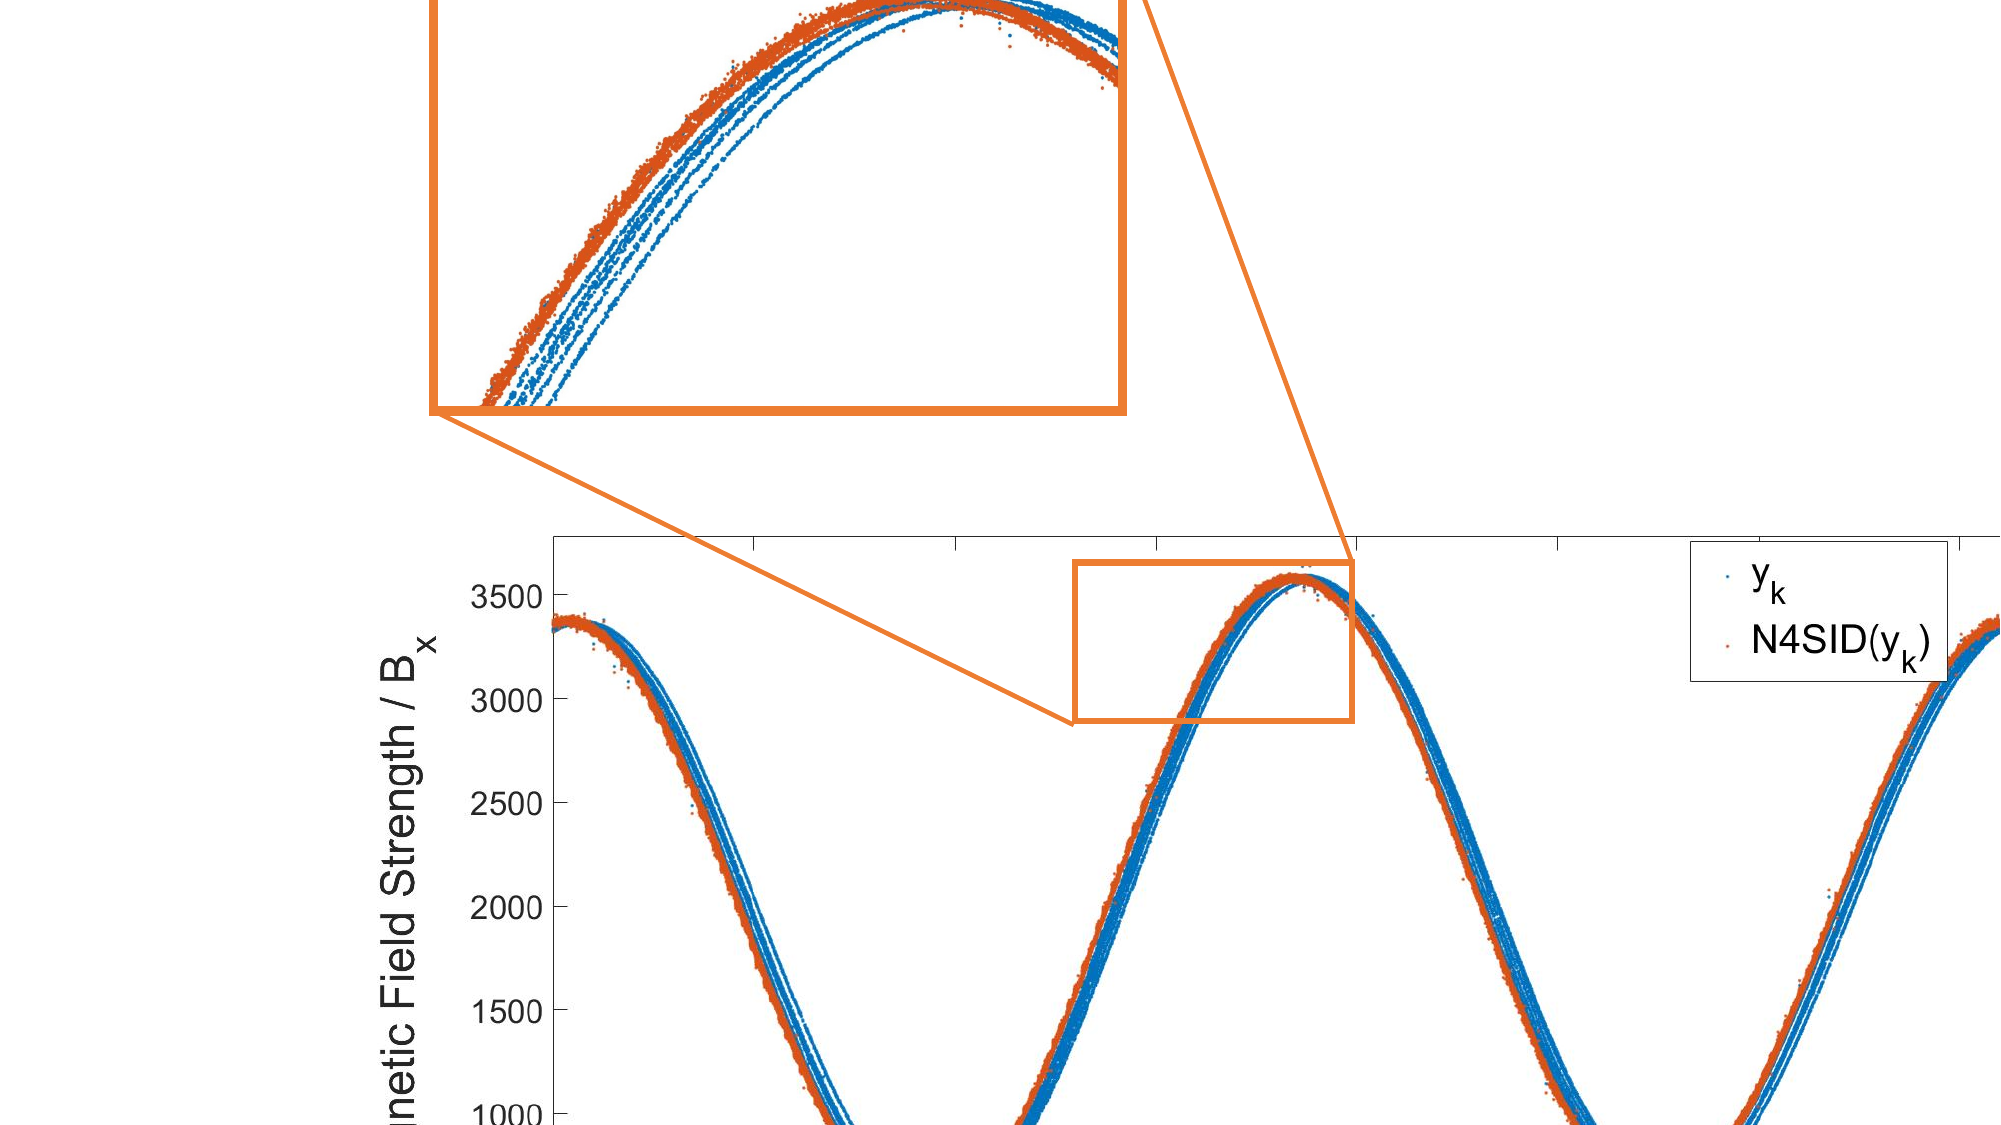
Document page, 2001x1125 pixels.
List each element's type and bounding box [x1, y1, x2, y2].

picture [548, 463, 1347, 721]
picture [1078, 566, 1349, 718]
picture [438, 0, 1118, 406]
picture [305, 463, 2000, 1125]
